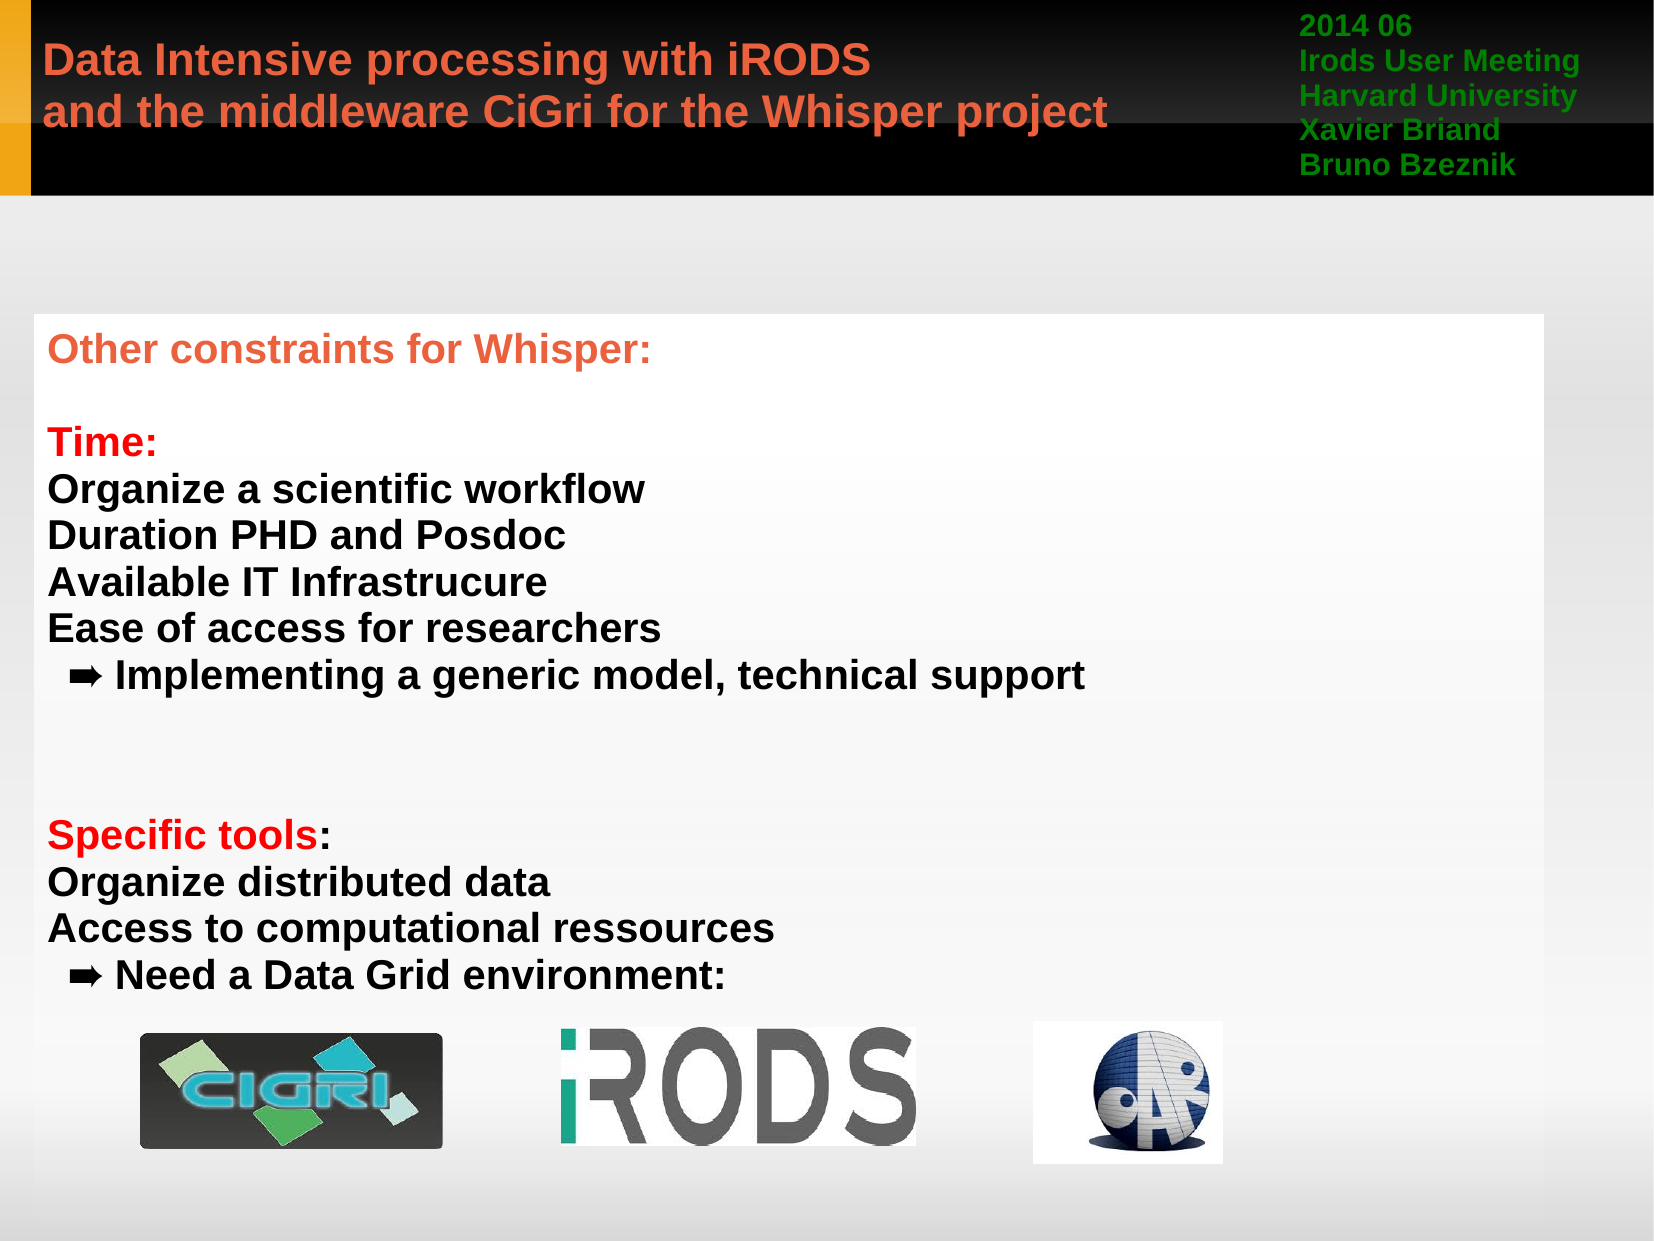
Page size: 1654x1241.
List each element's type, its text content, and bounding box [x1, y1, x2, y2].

picture [818, 49, 833, 59]
picture [781, 48, 799, 59]
picture [336, 54, 345, 59]
picture [473, 54, 482, 59]
picture [0, 0, 1654, 1241]
title 2014 06 Irods User Meeting Harvard University Xavier Briand Bruno Bzeznik [1299, 41, 1654, 219]
picture [52, 49, 67, 59]
list Other constraints for Whisper: Time: Organize a scientific workflow Duration PHD and Posdoc Available IT Infrastrucure Ease of access for researchers à Implementing a generic model, technical support Specific tools: Organize distributed data Access to computational ressources à Need a Data Grid environment: [34, 314, 1544, 1240]
picture [420, 55, 430, 59]
title Data Intensive processing with iRODS and the middleware CiGri for the Whisper project [29, 59, 1365, 266]
picture [749, 49, 763, 58]
picture [219, 54, 228, 59]
